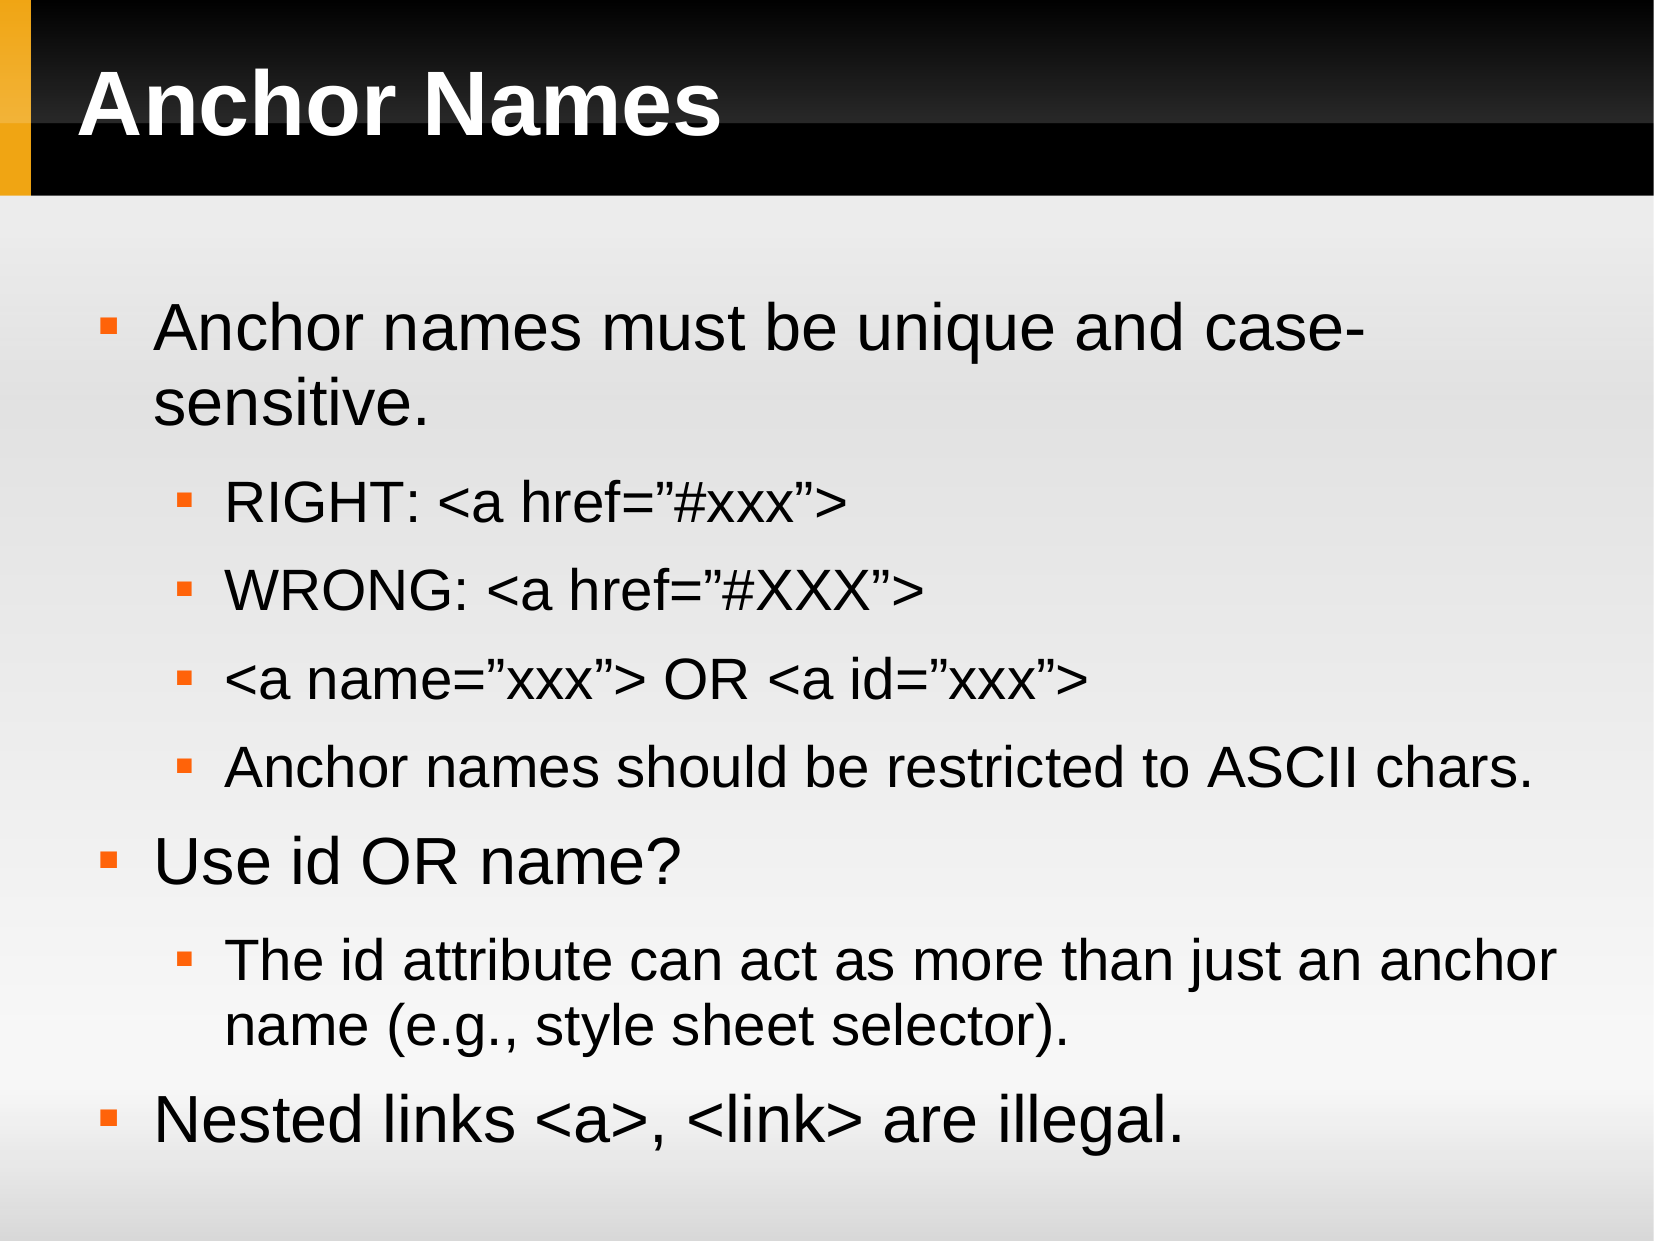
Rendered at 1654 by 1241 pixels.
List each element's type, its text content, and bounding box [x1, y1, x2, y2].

list Anchor names must be unique and case-sensitive. RIGHT: <a href=”#xxx”> WRONG: <a href=”#XXX”> <a name=”xxx”> OR <a id=”xxx”> Anchor names should be restricted to ASCII chars. Use id OR name? The id attribute can act as more than just an anchor name (e.g., style sheet selector). Nested links <a>, <link> are illegal. [82, 290, 1571, 1157]
title Anchor Names [76, 0, 1565, 208]
picture [0, 0, 1654, 1241]
